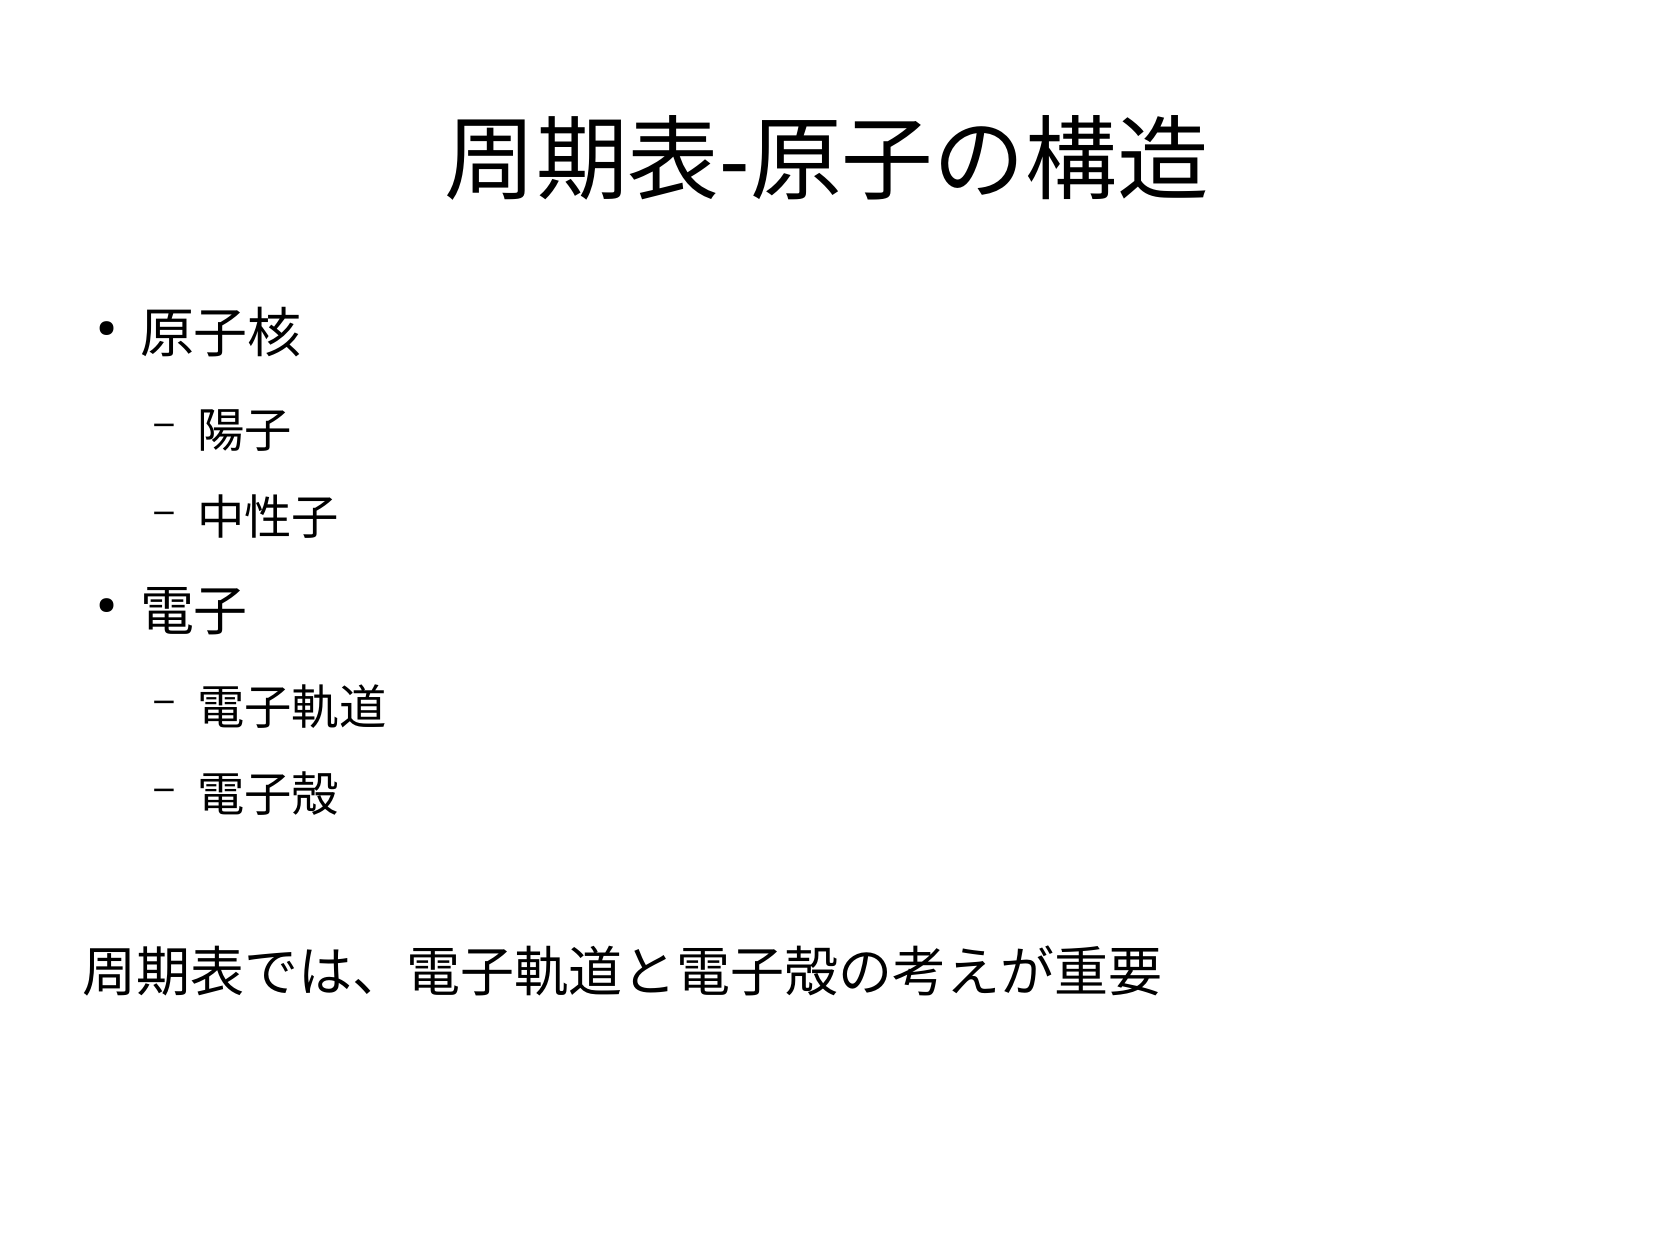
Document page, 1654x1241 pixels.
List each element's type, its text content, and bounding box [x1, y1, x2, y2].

list 原子核 陽子 中性子 電子 電子軌道 電子殻 周期表では、電子軌道と電子殻の考えが重要 [82, 290, 1571, 1010]
title 周期表-原子の構造 [82, 49, 1571, 257]
